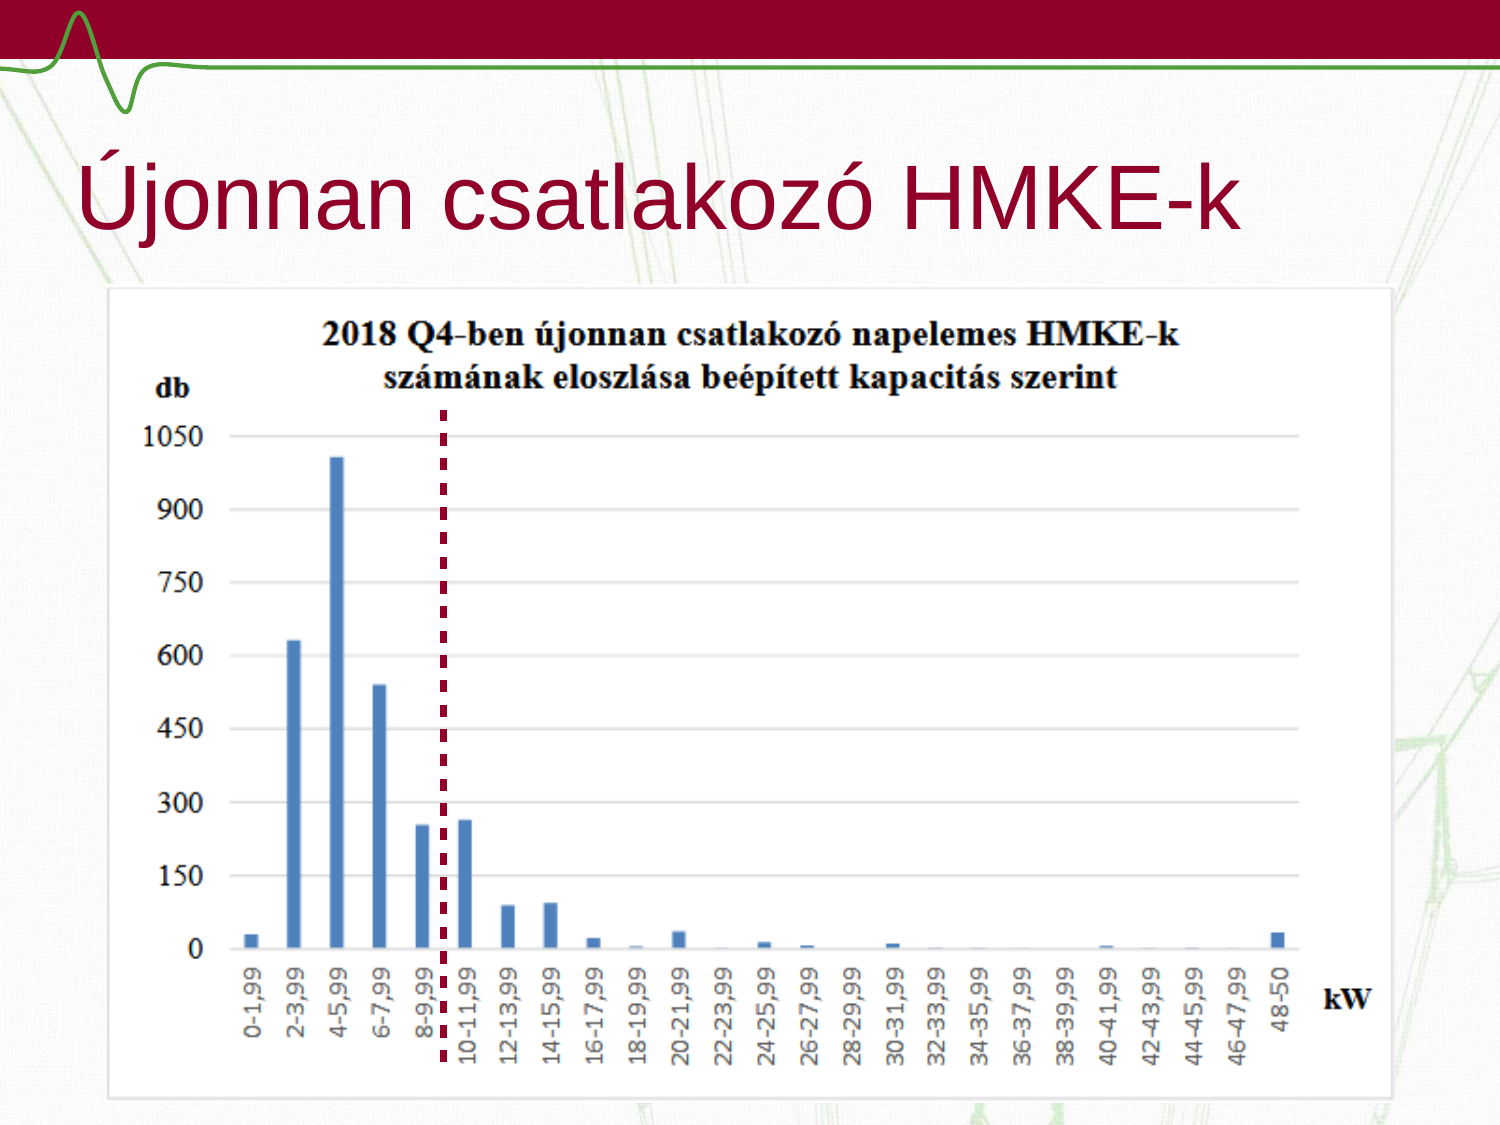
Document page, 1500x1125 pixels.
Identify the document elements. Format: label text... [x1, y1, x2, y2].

title Újonnan csatlakozó HMKE-k [75, 103, 1425, 292]
picture [0, 59, 1500, 1125]
picture [0, 59, 53, 69]
picture [102, 59, 1500, 103]
